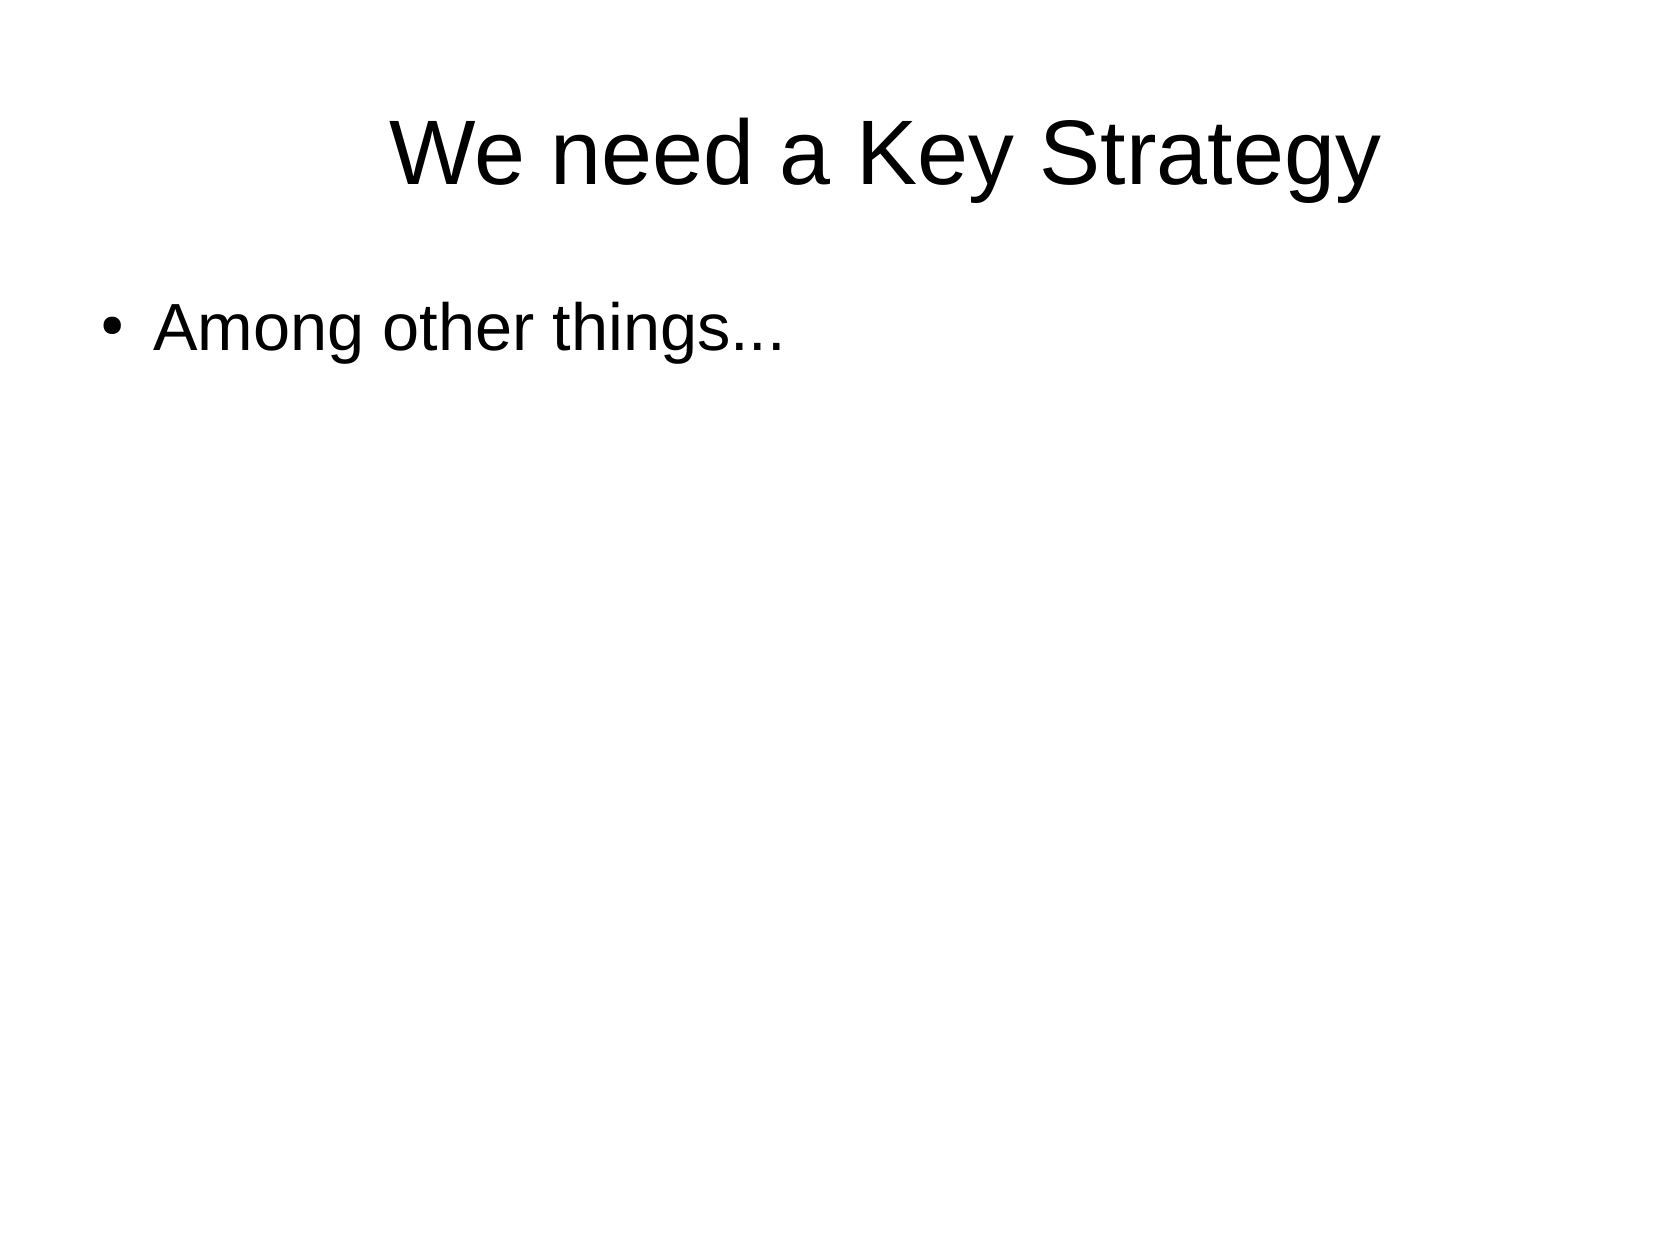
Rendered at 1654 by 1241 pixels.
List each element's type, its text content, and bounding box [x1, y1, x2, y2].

title We need a Key Strategy [82, 49, 1571, 257]
list Among other things... [82, 290, 1571, 1109]
